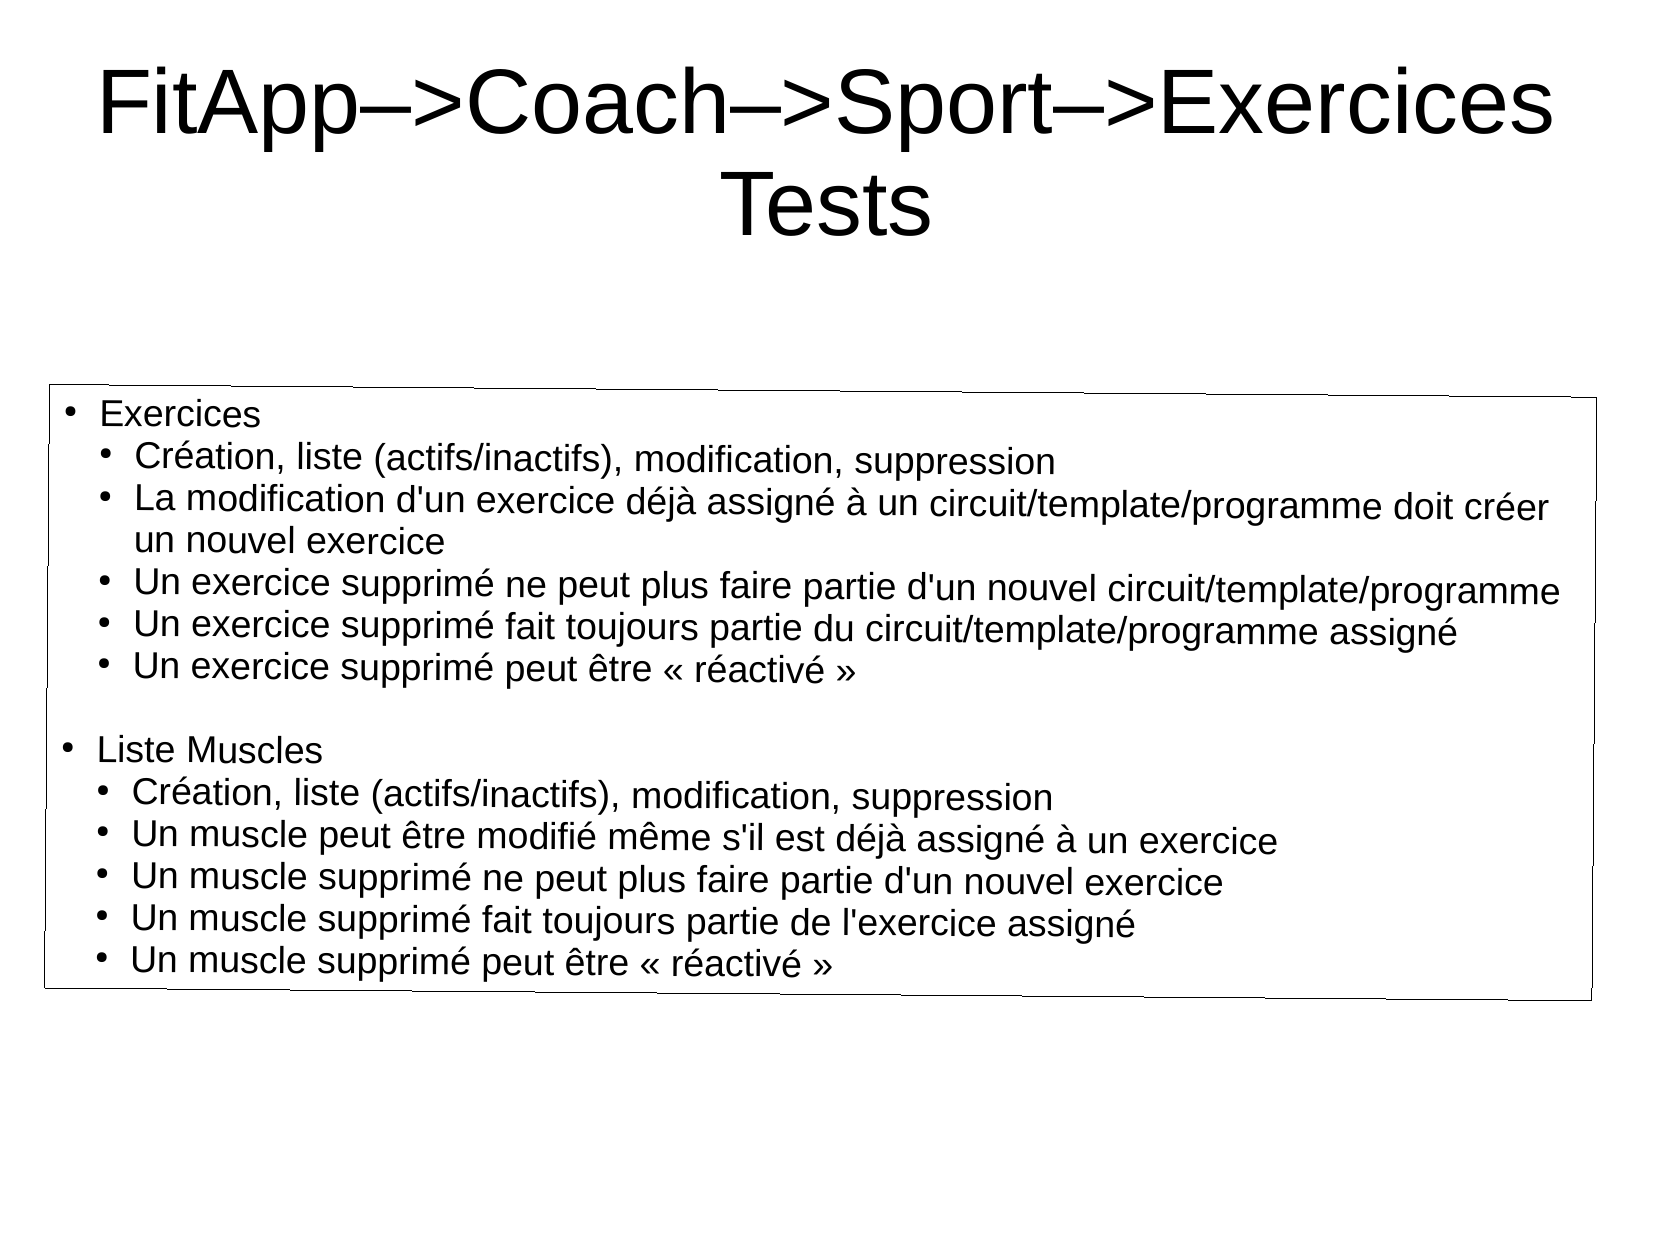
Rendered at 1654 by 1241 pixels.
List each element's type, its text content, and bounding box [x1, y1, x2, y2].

text_box Exercices Création, liste (actifs/inactifs), modification, suppression La modification d'un exercice déjà assigné à un circuit/template/programme doit créer un nouvel exercice Un exercice supprimé ne peut plus faire partie d'un nouvel circuit/template/programme Un exercice supprimé fait toujours partie du circuit/template/programme assigné Un exercice supprimé peut être « réactivé » Liste Muscles Création, liste (actifs/inactifs), modification, suppression Un muscle peut être modifié même s'il est déjà assigné à un exercice Un muscle supprimé ne peut plus faire partie d'un nouvel exercice Un muscle supprimé fait toujours partie de l'exercice assigné Un muscle supprimé peut être « réactivé » [44, 384, 1597, 1001]
title FitApp–>Coach–>Sport–>Exercices Tests [82, 49, 1571, 257]
